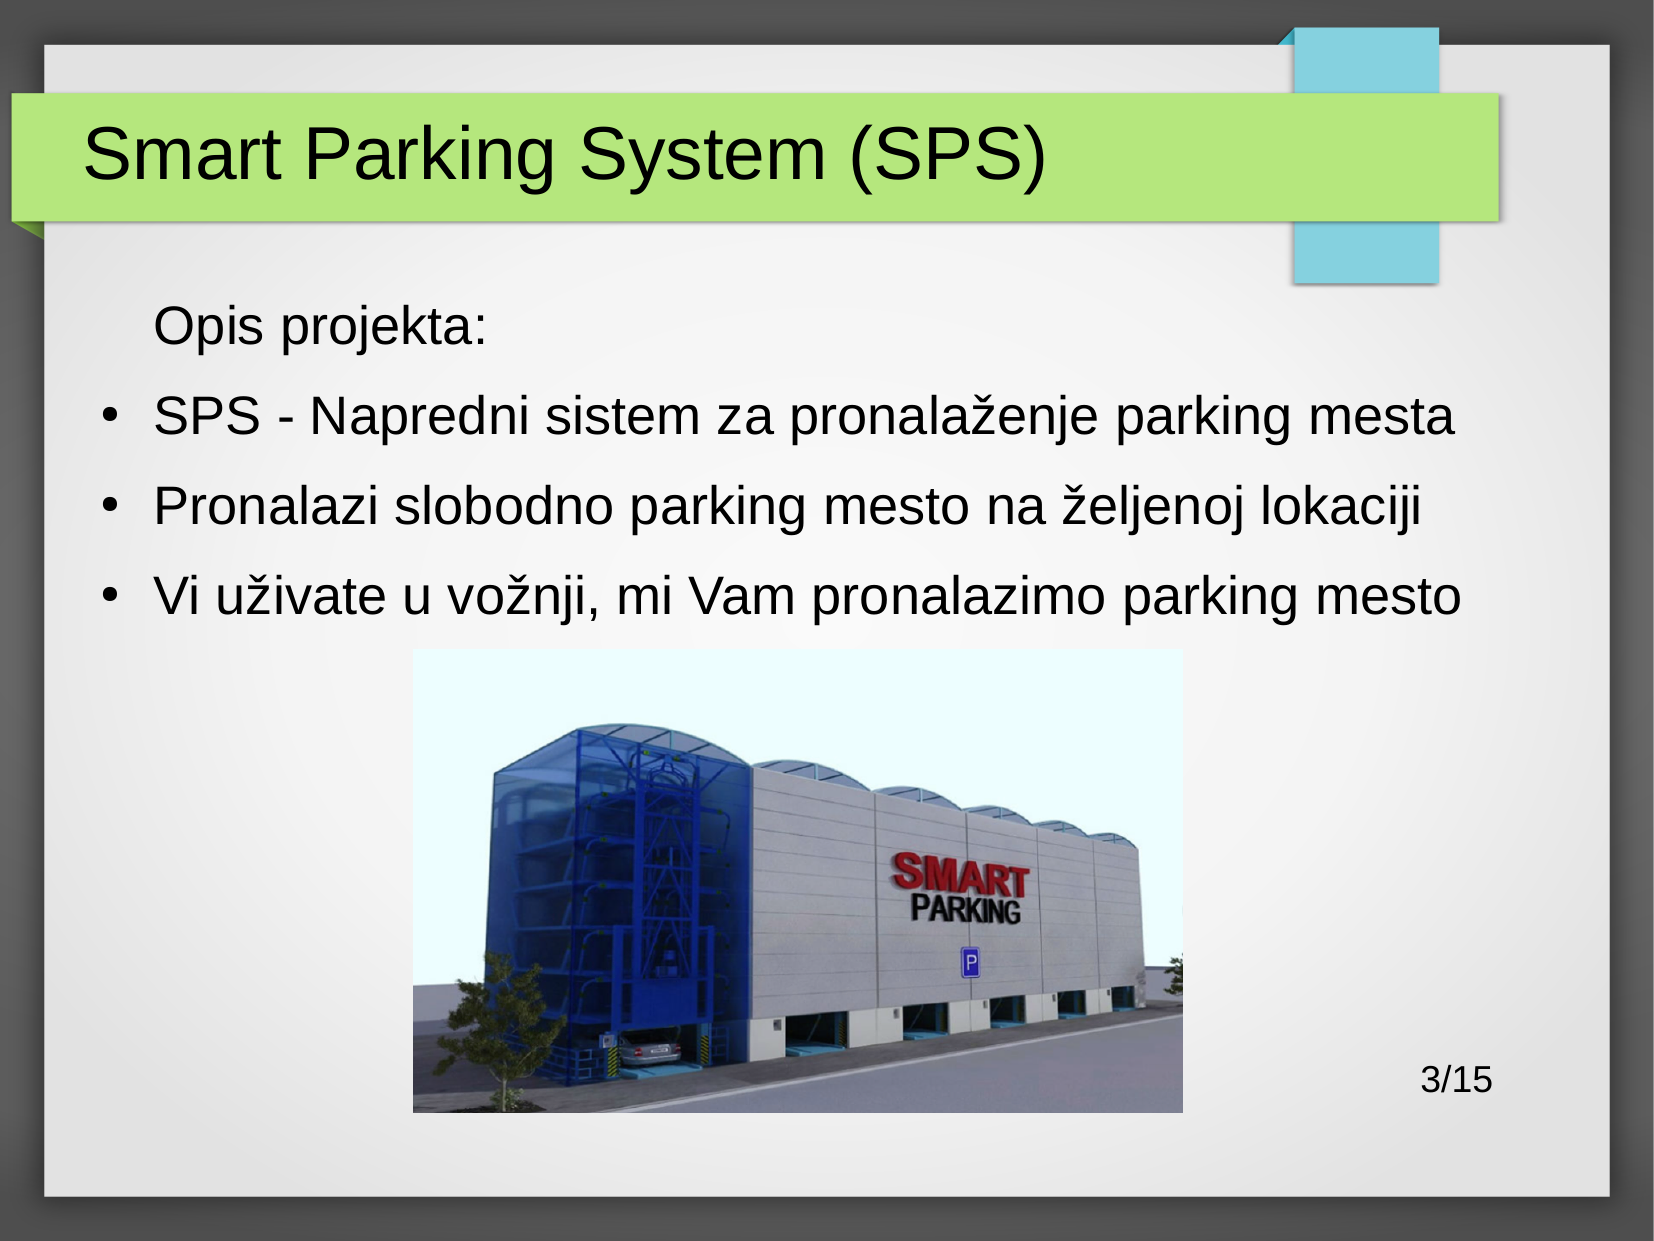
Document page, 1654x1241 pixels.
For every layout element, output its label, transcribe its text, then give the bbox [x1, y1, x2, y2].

picture [0, 0, 1654, 1241]
text_box 3/15 [1405, 1051, 1534, 1132]
list Opis projekta: SPS - Napredni sistem za pronalaženje parking mesta Pronalazi slobodno parking mesto na željenoj lokaciji Vi uživate u vožnji, mi Vam pronalazimo parking mesto [82, 295, 1571, 639]
title Smart Parking System (SPS) [82, 94, 1264, 213]
